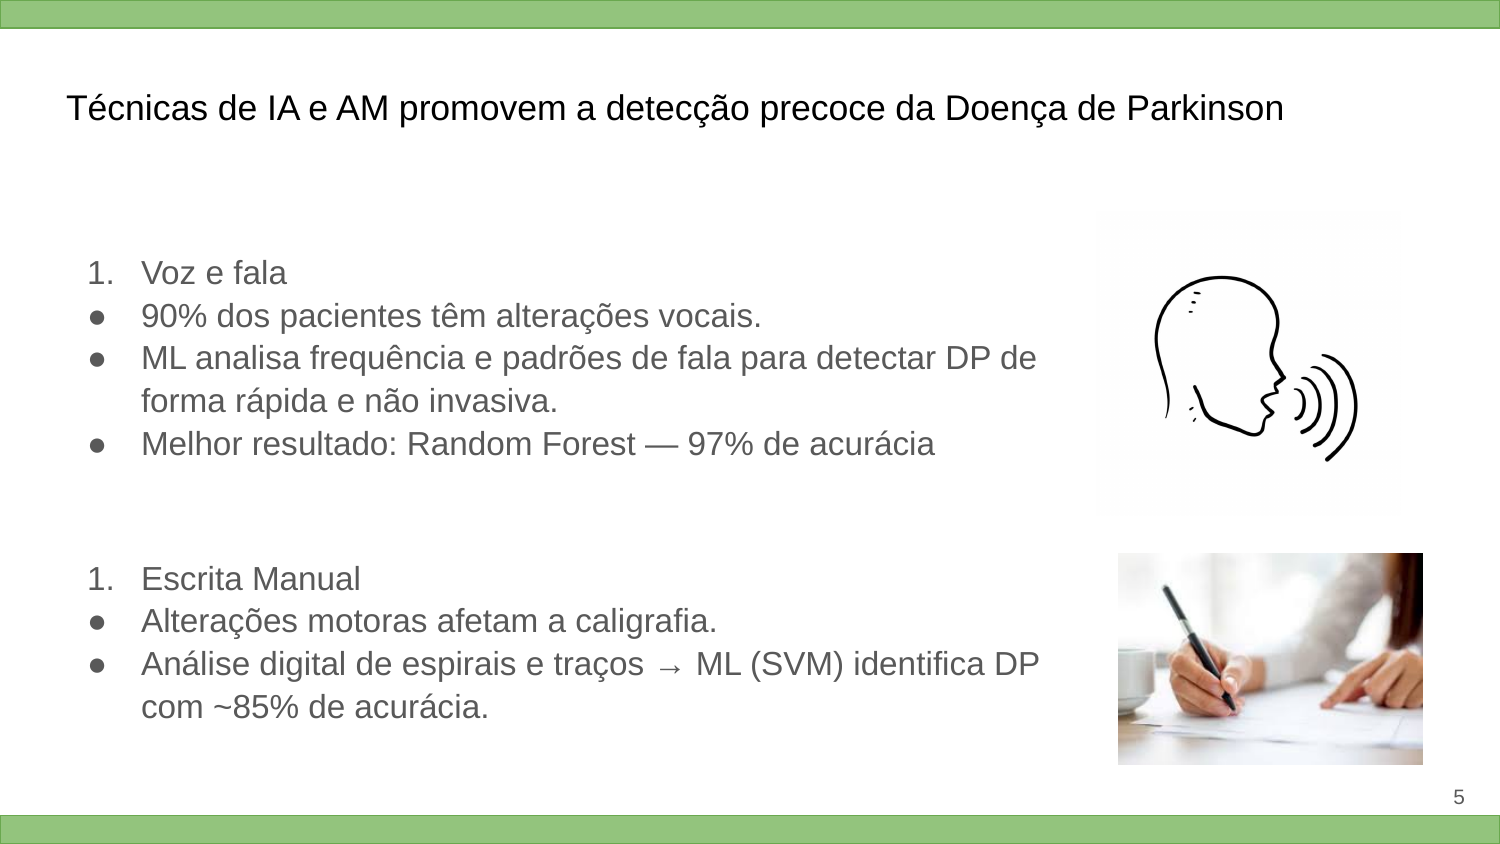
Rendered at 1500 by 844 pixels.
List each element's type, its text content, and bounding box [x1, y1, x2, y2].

text_box [0, 0, 1500, 28]
title Técnicas de IA e AM promovem a detecção precoce da Doença de Parkinson [51, 72, 1449, 167]
slide_number <number> [1389, 764, 1480, 830]
text_box [0, 815, 1500, 844]
picture [1118, 553, 1423, 765]
picture [1096, 211, 1401, 516]
list Voz e fala 90% dos pacientes têm alterações vocais. ML analisa frequência e padrões de fala para detectar DP de forma rápida e não invasiva. Melhor resultado: Random Forest — 97% de acurácia Escrita Manual Alterações motoras afetam a caligrafia. Análise digital de espirais e traços → ML (SVM) identifica DP com ~85% de acurácia. [51, 234, 1087, 795]
